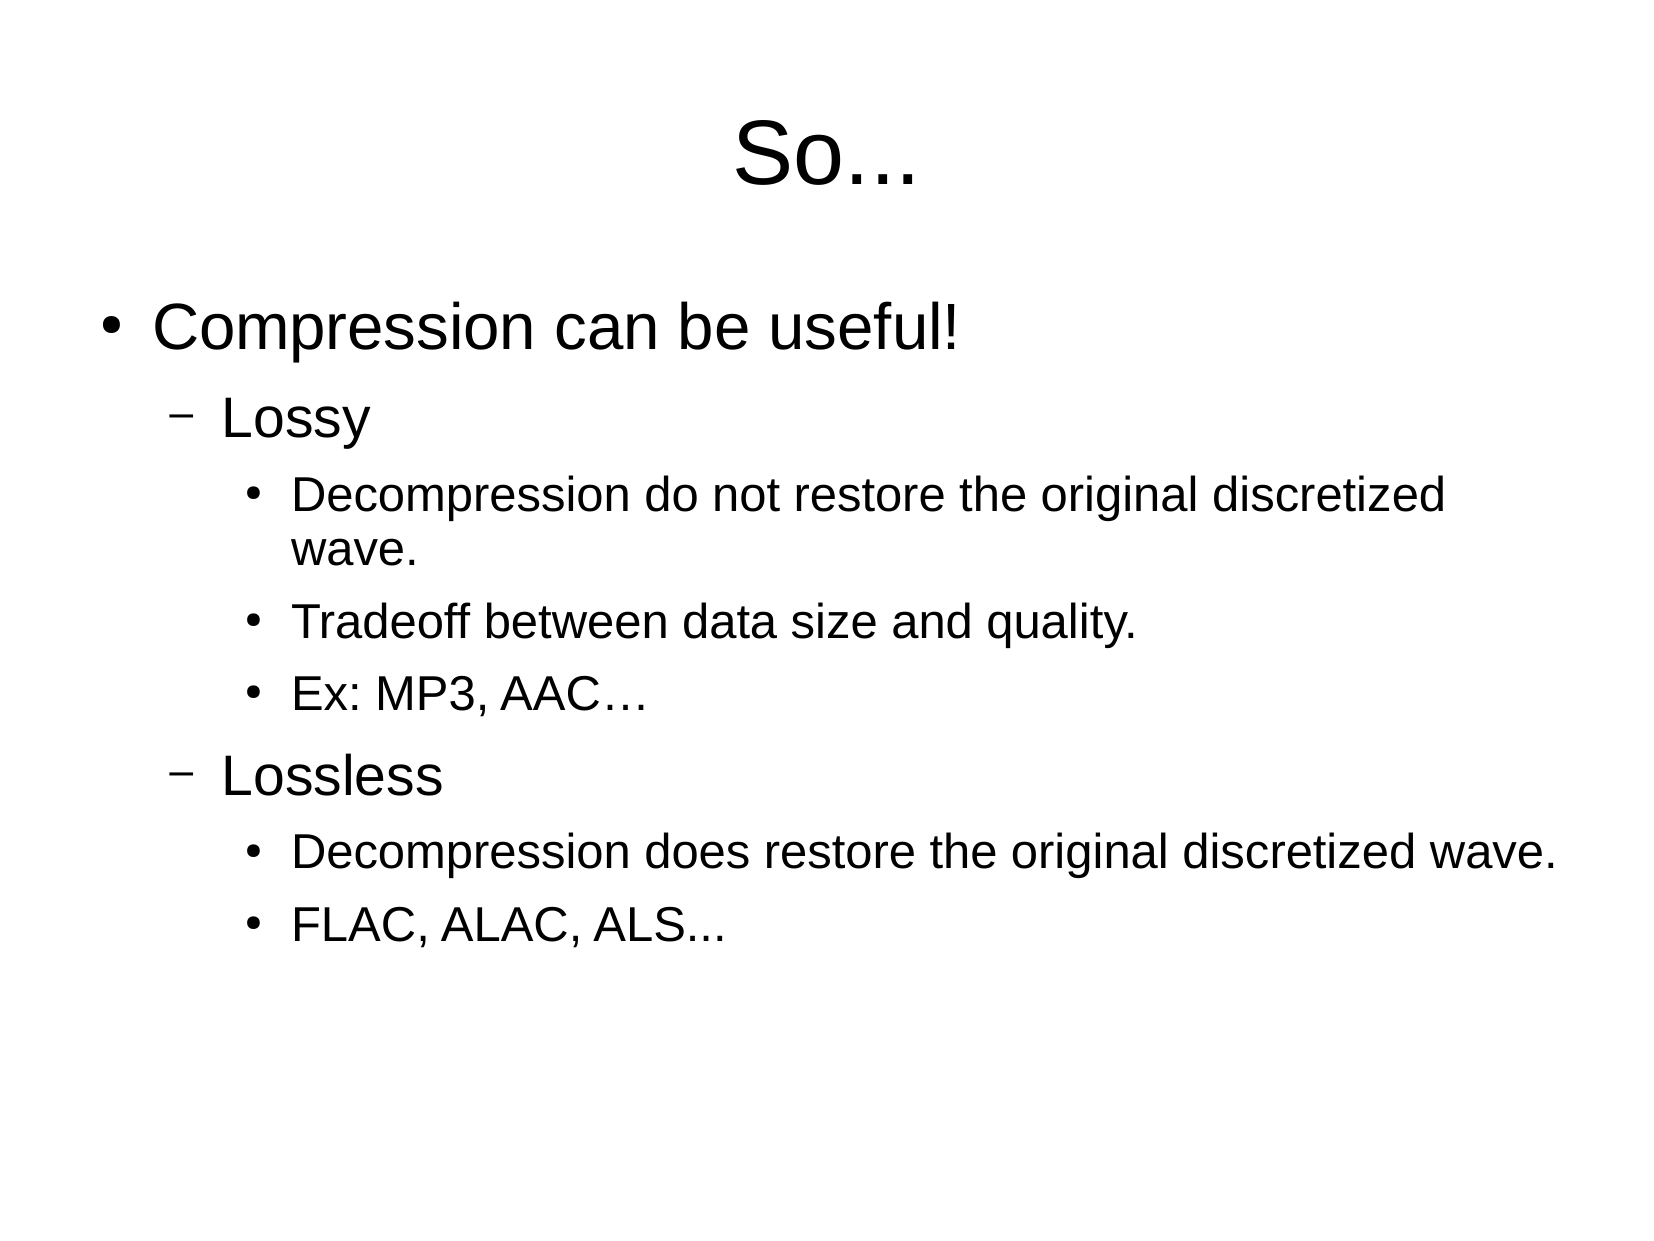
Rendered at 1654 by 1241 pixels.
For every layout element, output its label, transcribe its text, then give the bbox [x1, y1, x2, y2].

title So... [82, 49, 1571, 257]
list Compression can be useful! Lossy Decompression do not restore the original discretized wave. Tradeoff between data size and quality. Ex: MP3, AAC… Lossless Decompression does restore the original discretized wave. FLAC, ALAC, ALS... [82, 290, 1571, 1010]
